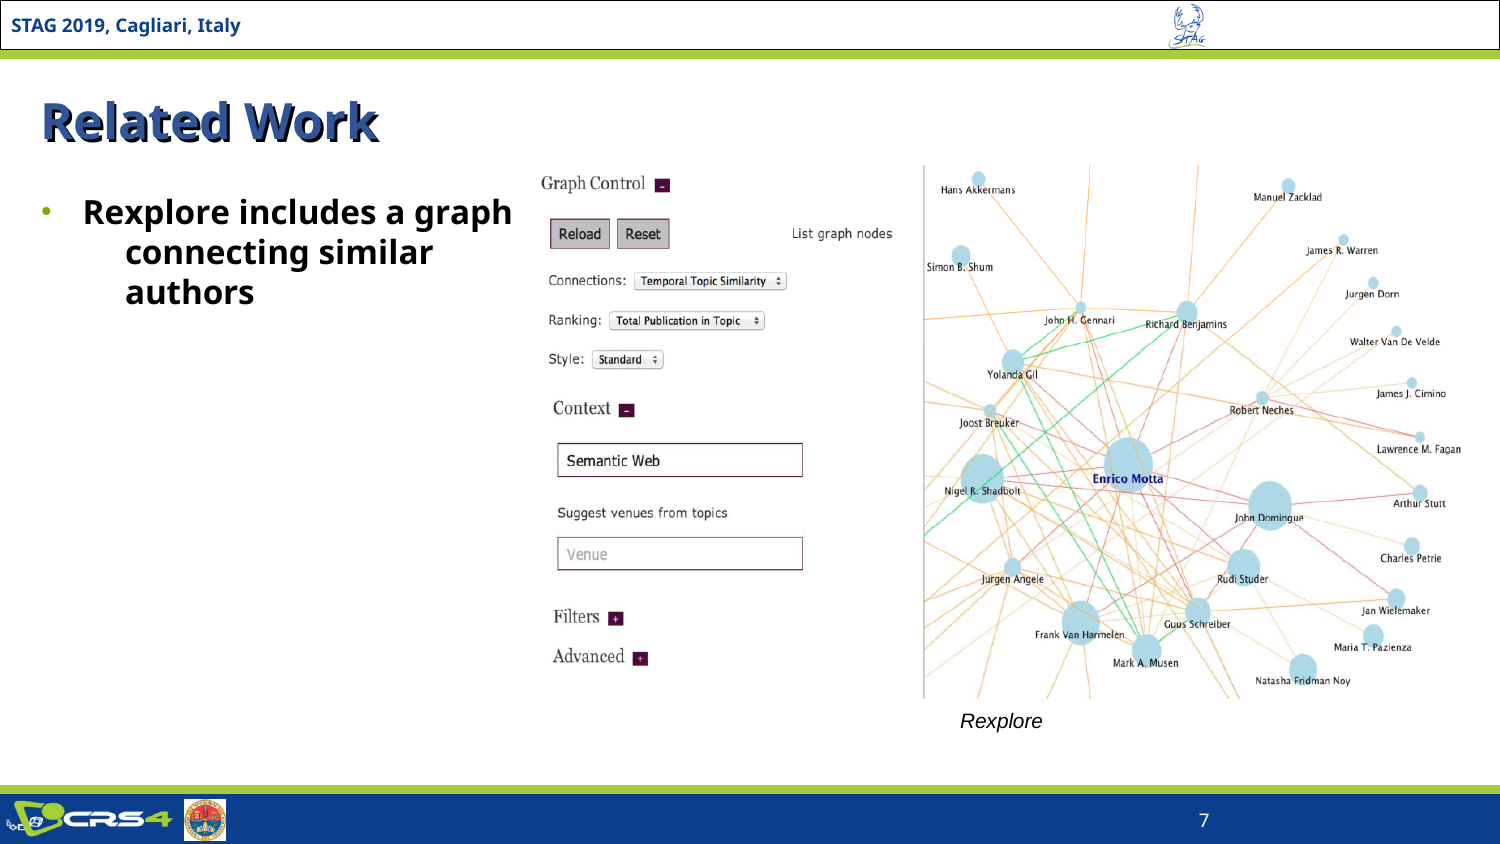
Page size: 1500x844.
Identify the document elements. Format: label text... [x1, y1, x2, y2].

text_box Rexplore includes a graph connecting similar authors [29, 185, 533, 734]
title Related Work [29, 58, 1471, 181]
text_box [1187, 802, 1500, 831]
text_box Rexplore [620, 700, 1383, 727]
picture [532, 140, 1471, 701]
